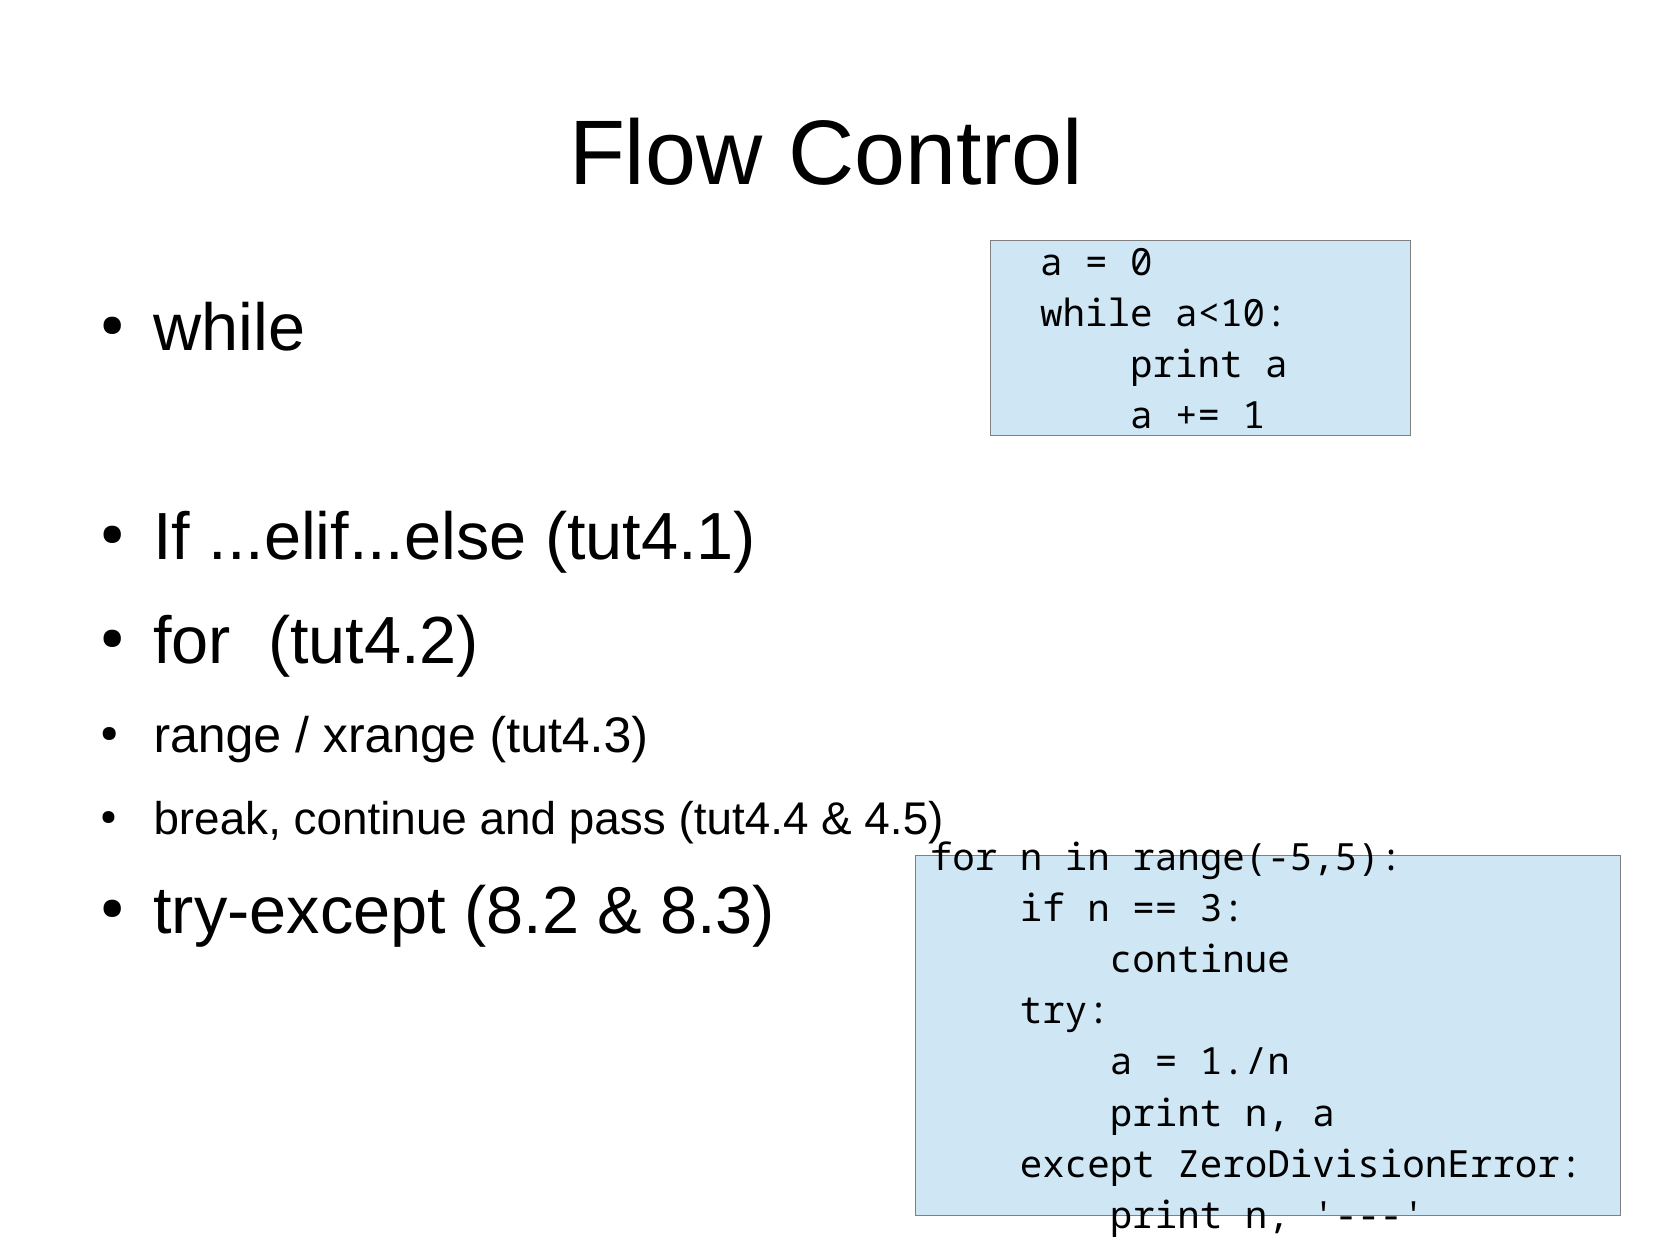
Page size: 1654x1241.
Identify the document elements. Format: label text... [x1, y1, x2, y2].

text_box for n in range(-5,5): if n == 3: continue try: a = 1./n print n, a except ZeroDivisionError: print n, '---' [915, 855, 1621, 1216]
title Flow Control [82, 49, 1571, 257]
list while If ...elif...else (tut4.1) for (tut4.2) range / xrange (tut4.3) break, continue and pass (tut4.4 & 4.5) try-except (8.2 & 8.3) [82, 290, 1538, 1010]
text_box a = 0 while a<10: print a a += 1 [990, 240, 1411, 436]
